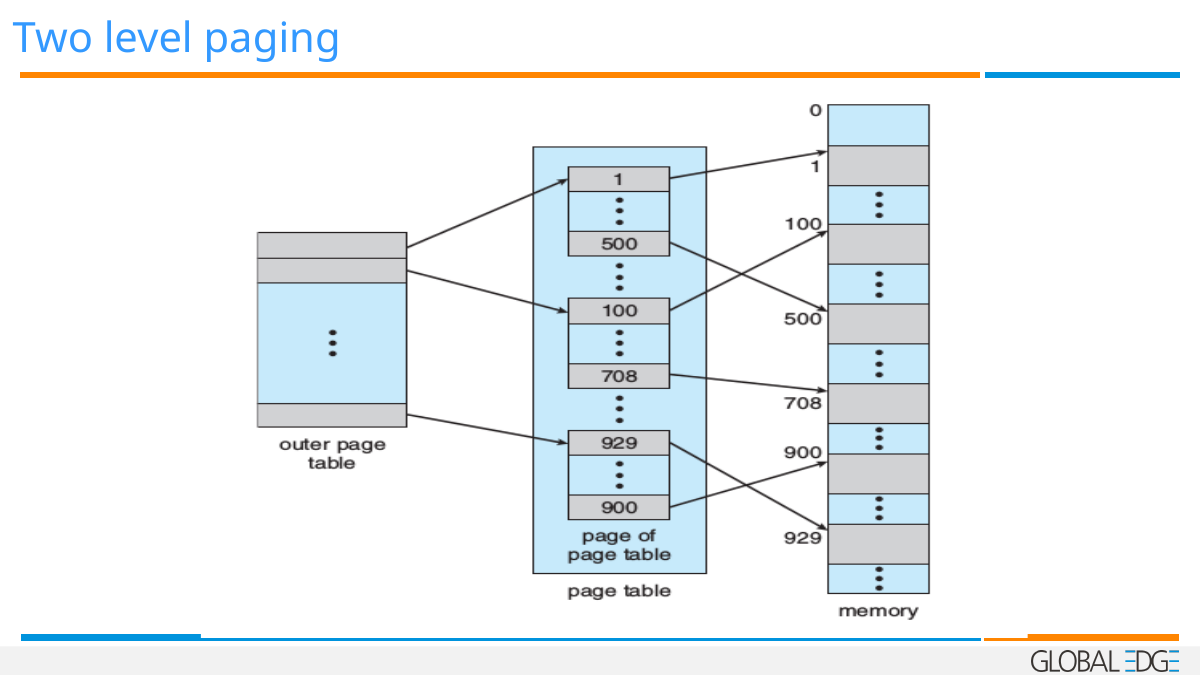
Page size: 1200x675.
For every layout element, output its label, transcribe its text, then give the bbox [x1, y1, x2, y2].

title Two level paging [12, 9, 1088, 63]
picture [200, 82, 1028, 638]
picture [1031, 650, 1179, 672]
